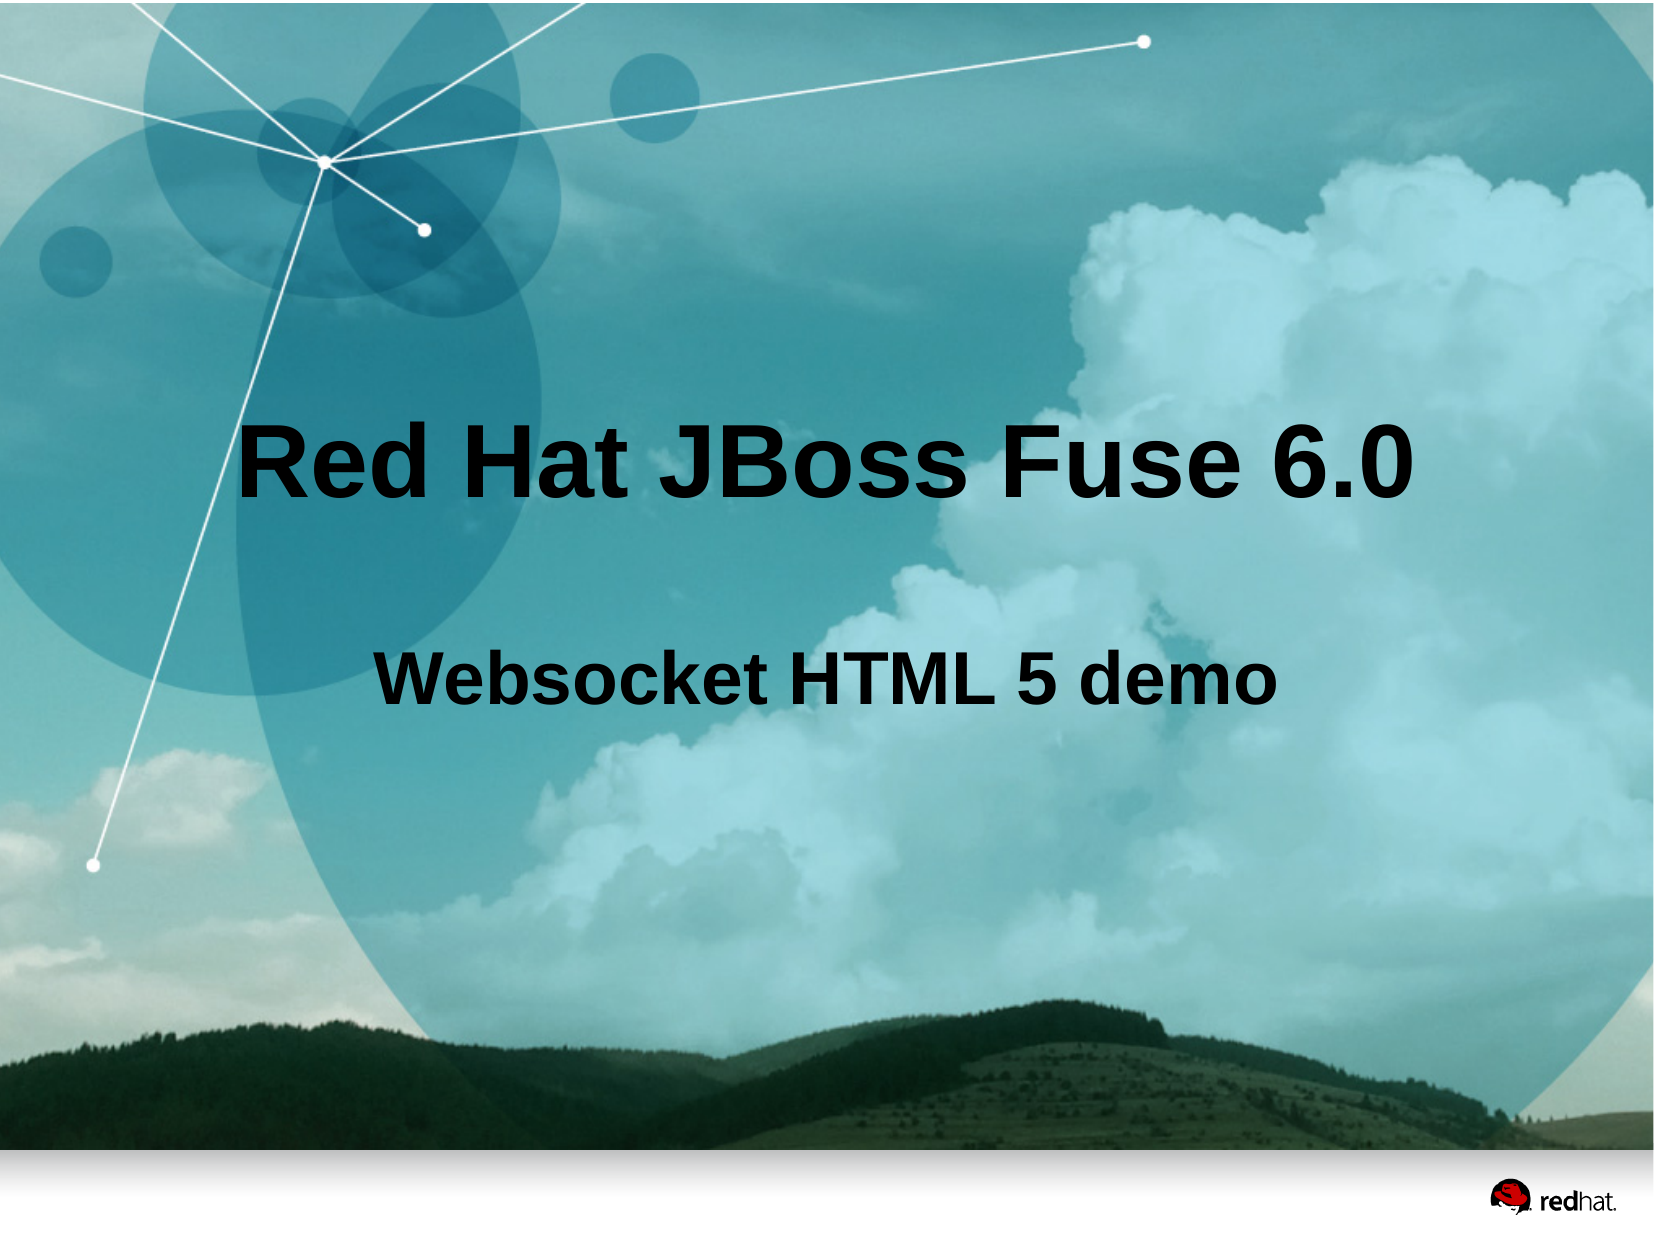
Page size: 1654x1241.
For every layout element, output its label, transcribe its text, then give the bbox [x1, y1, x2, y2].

picture [0, 3, 1654, 1241]
title Red Hat JBoss Fuse 6.0 Websocket HTML 5 demo [82, 262, 1571, 862]
